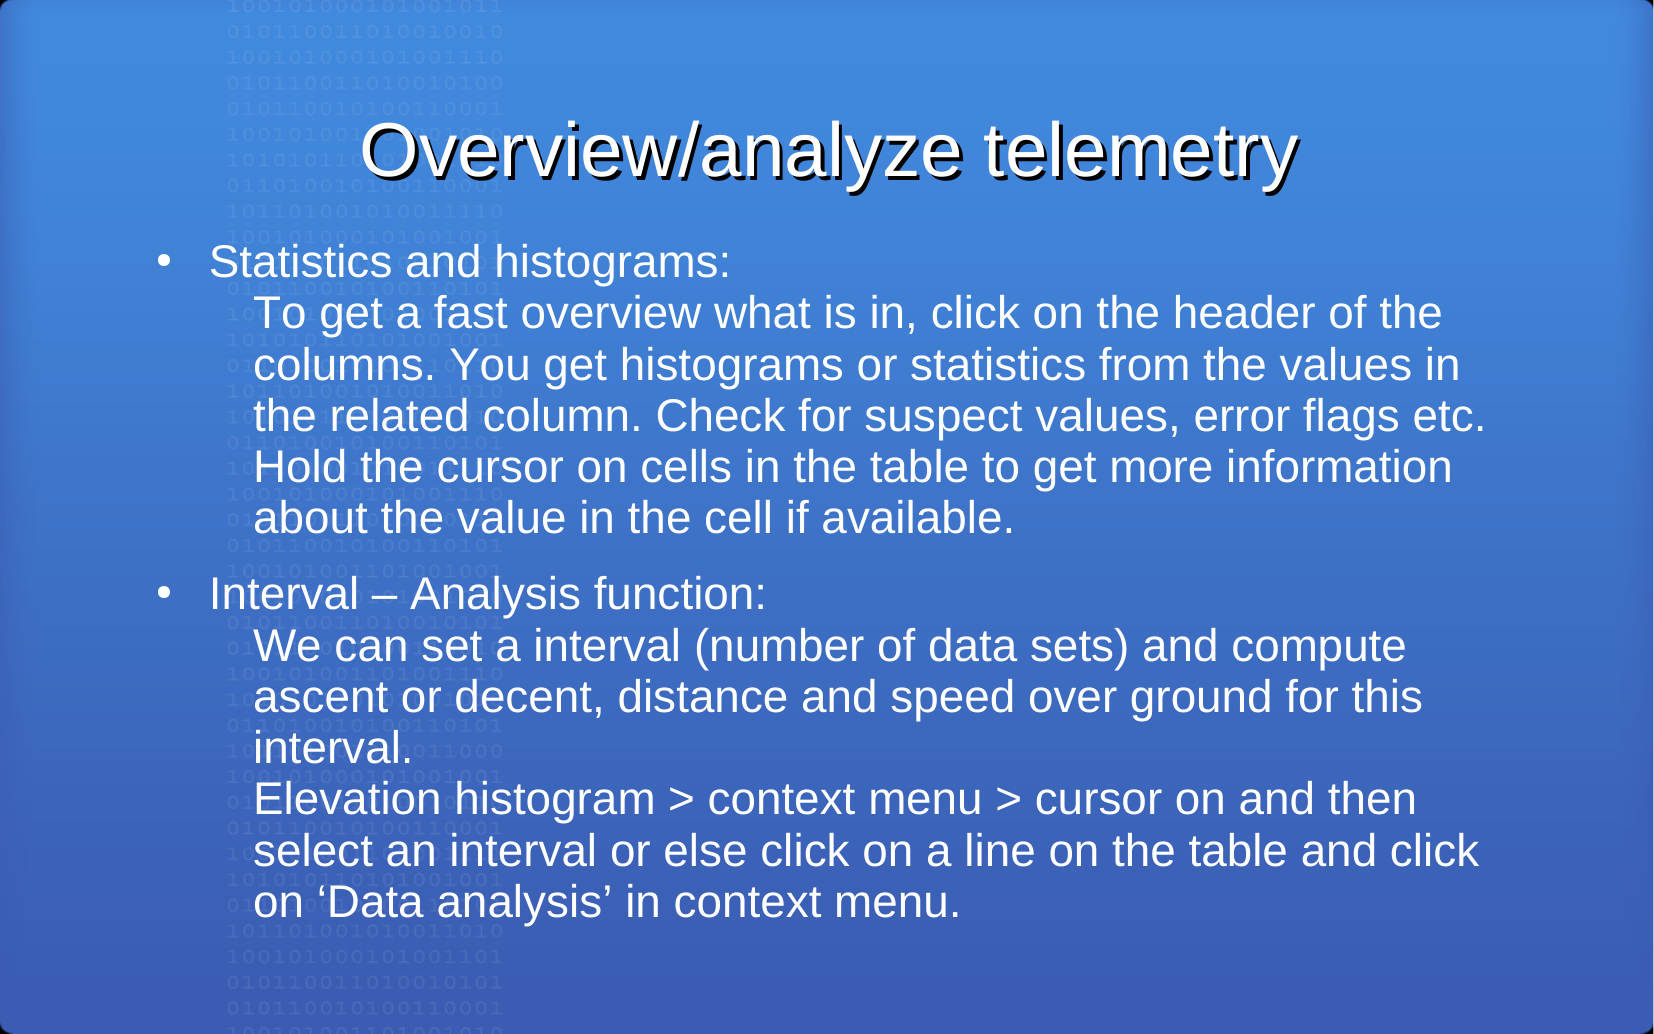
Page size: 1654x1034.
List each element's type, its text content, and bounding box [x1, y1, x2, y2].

list Statistics and histograms: To get a fast overview what is in, click on the header of the columns. You get histograms or statistics from the values in the related column. Check for suspect values, error flags etc. Hold the cursor on cells in the table to get more information about the value in the cell if available. Interval – Analysis function: We can set a interval (number of data sets) and compute ascent or decent, distance and speed over ground for this interval. Elevation histogram > context menu > cursor on and then select an interval or else click on a line on the table and click on ‘Data analysis’ in context menu. [123, 236, 1536, 945]
picture [0, 0, 1654, 1034]
title Overview/analyze telemetry [123, 63, 1536, 236]
